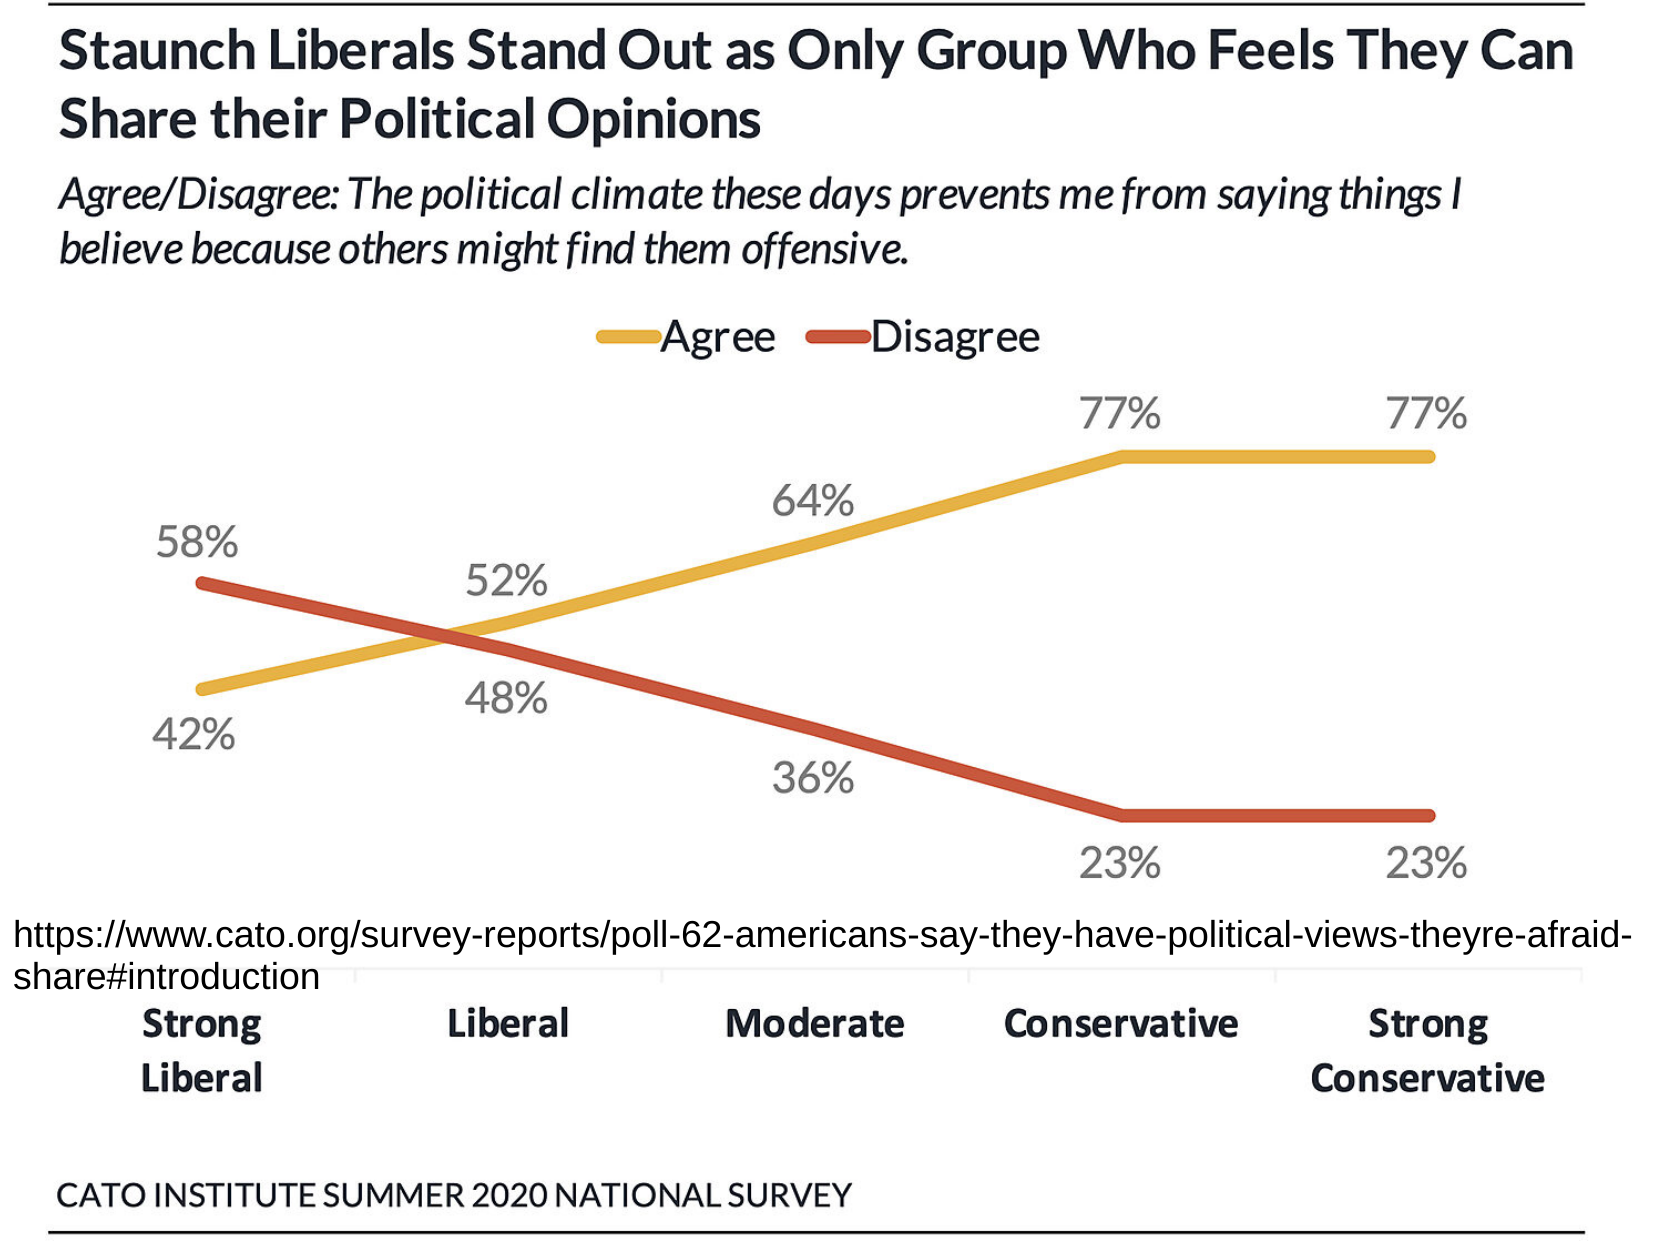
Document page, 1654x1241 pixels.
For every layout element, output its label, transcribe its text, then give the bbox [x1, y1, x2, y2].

picture [45, 1006, 1597, 1241]
text_box https://www.cato.org/survey-reports/poll-62-americans-say-they-have-political-views-theyre-afraid-share#introduction [0, 906, 1654, 1006]
picture [45, 0, 1597, 906]
